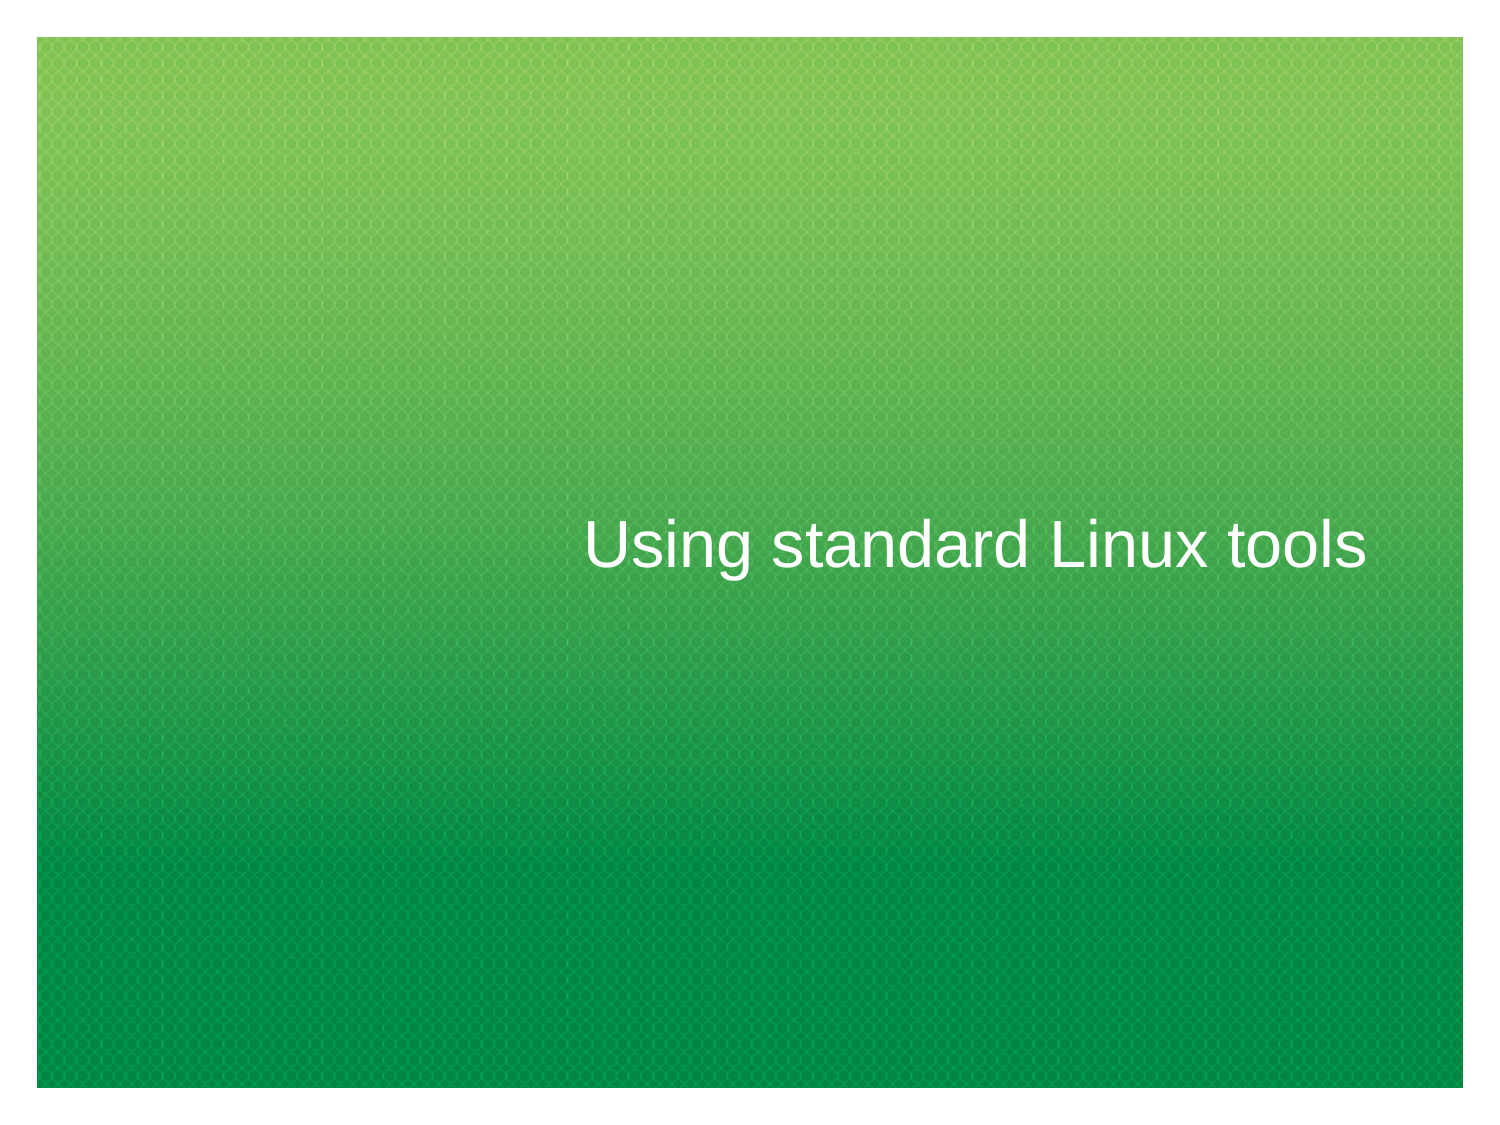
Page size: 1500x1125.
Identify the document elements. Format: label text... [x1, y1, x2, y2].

title Using standard Linux tools [135, 450, 1369, 638]
picture [37, 37, 1463, 1088]
